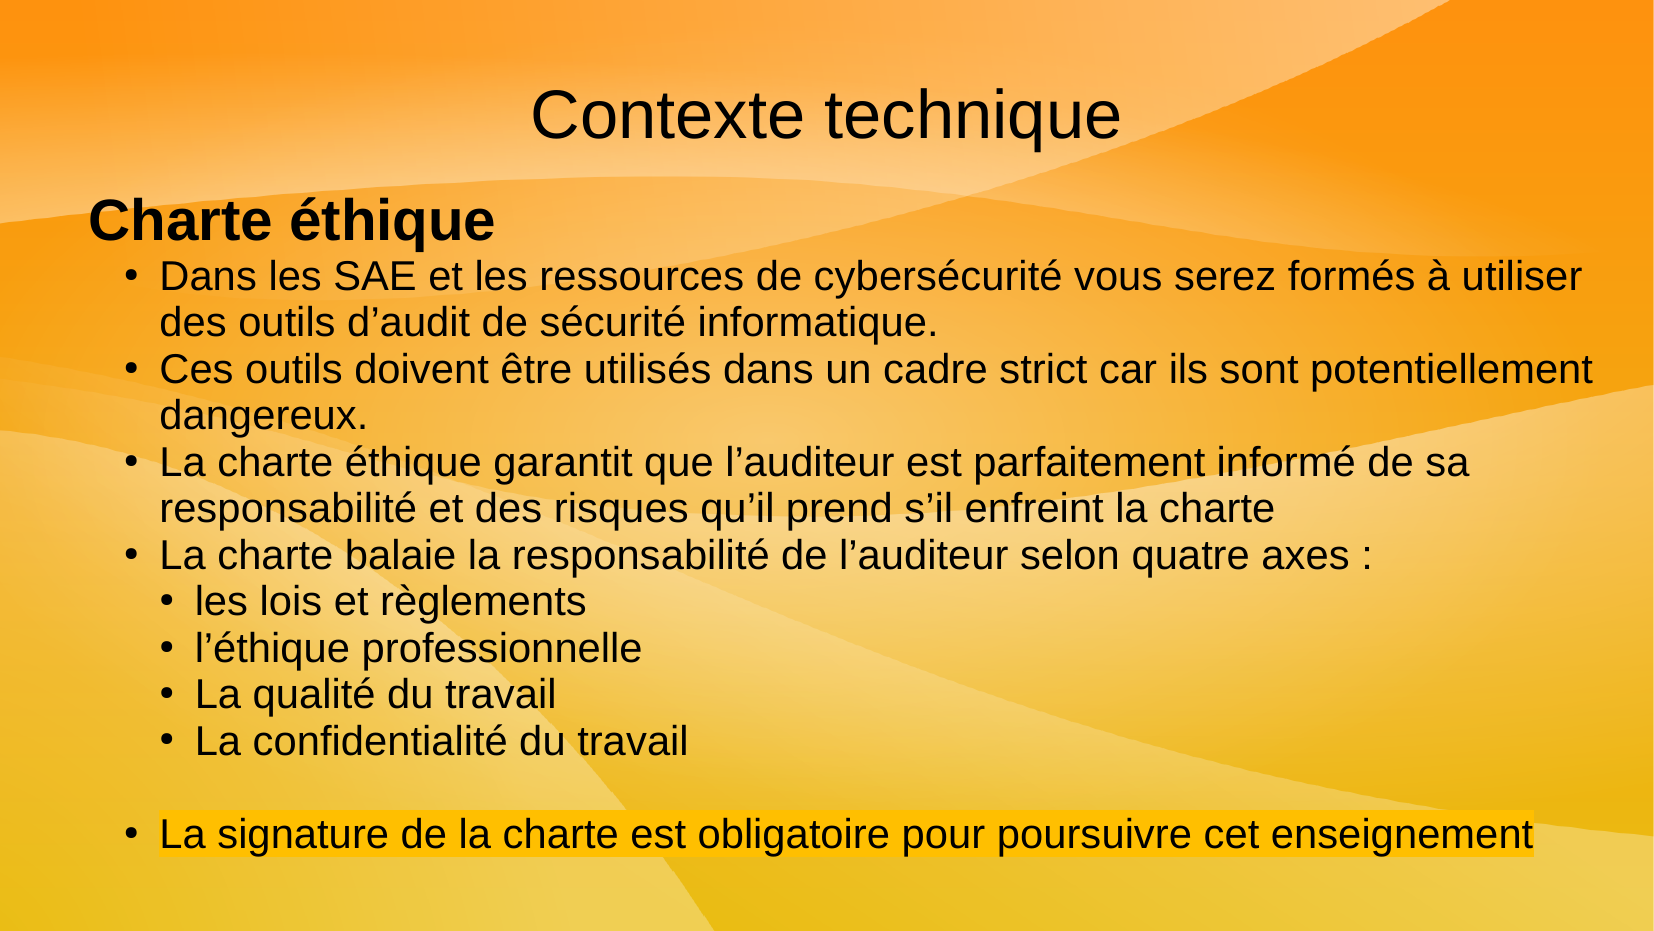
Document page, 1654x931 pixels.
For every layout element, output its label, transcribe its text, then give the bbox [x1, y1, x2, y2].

picture [0, 0, 1654, 931]
subtitle Charte éthique Dans les SAE et les ressources de cybersécurité vous serez formés à utiliser des outils d’audit de sécurité informatique. Ces outils doivent être utilisés dans un cadre strict car ils sont potentiellement dangereux. La charte éthique garantit que l’auditeur est parfaitement informé de sa responsabilité et des risques qu’il prend s’il enfreint la charte La charte balaie la responsabilité de l’auditeur selon quatre axes : les lois et règlements l’éthique professionnelle La qualité du travail La confidentialité du travail La signature de la charte est obligatoire pour poursuivre cet enseignement [88, 187, 1625, 886]
title Contexte technique [82, 37, 1571, 193]
